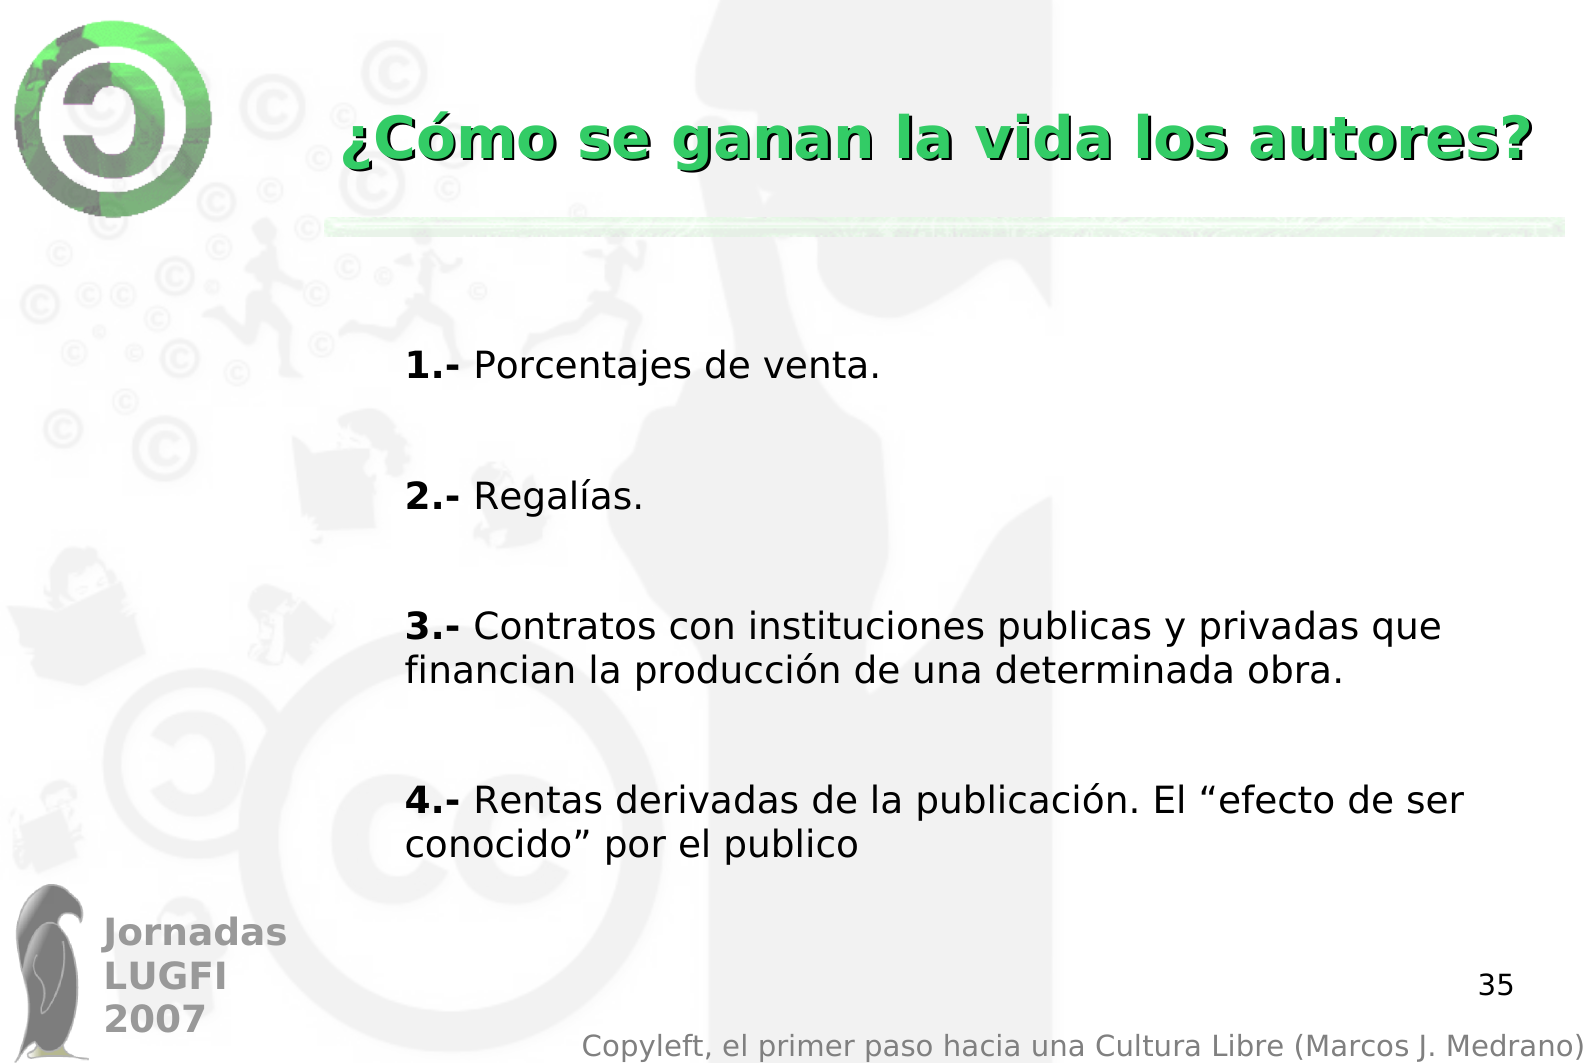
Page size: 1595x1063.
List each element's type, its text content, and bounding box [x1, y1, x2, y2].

text_box 1.- Porcentajes de venta. 2.- Regalías. 3.- Contratos con instituciones publicas y privadas que financian la producción de una determinada obra. 4.- Rentas derivadas de la publicación. El “efecto de ser conocido” por el publico [389, 336, 1595, 928]
text_box ¿Cómo se ganan la vida los autores? [324, 96, 1577, 207]
